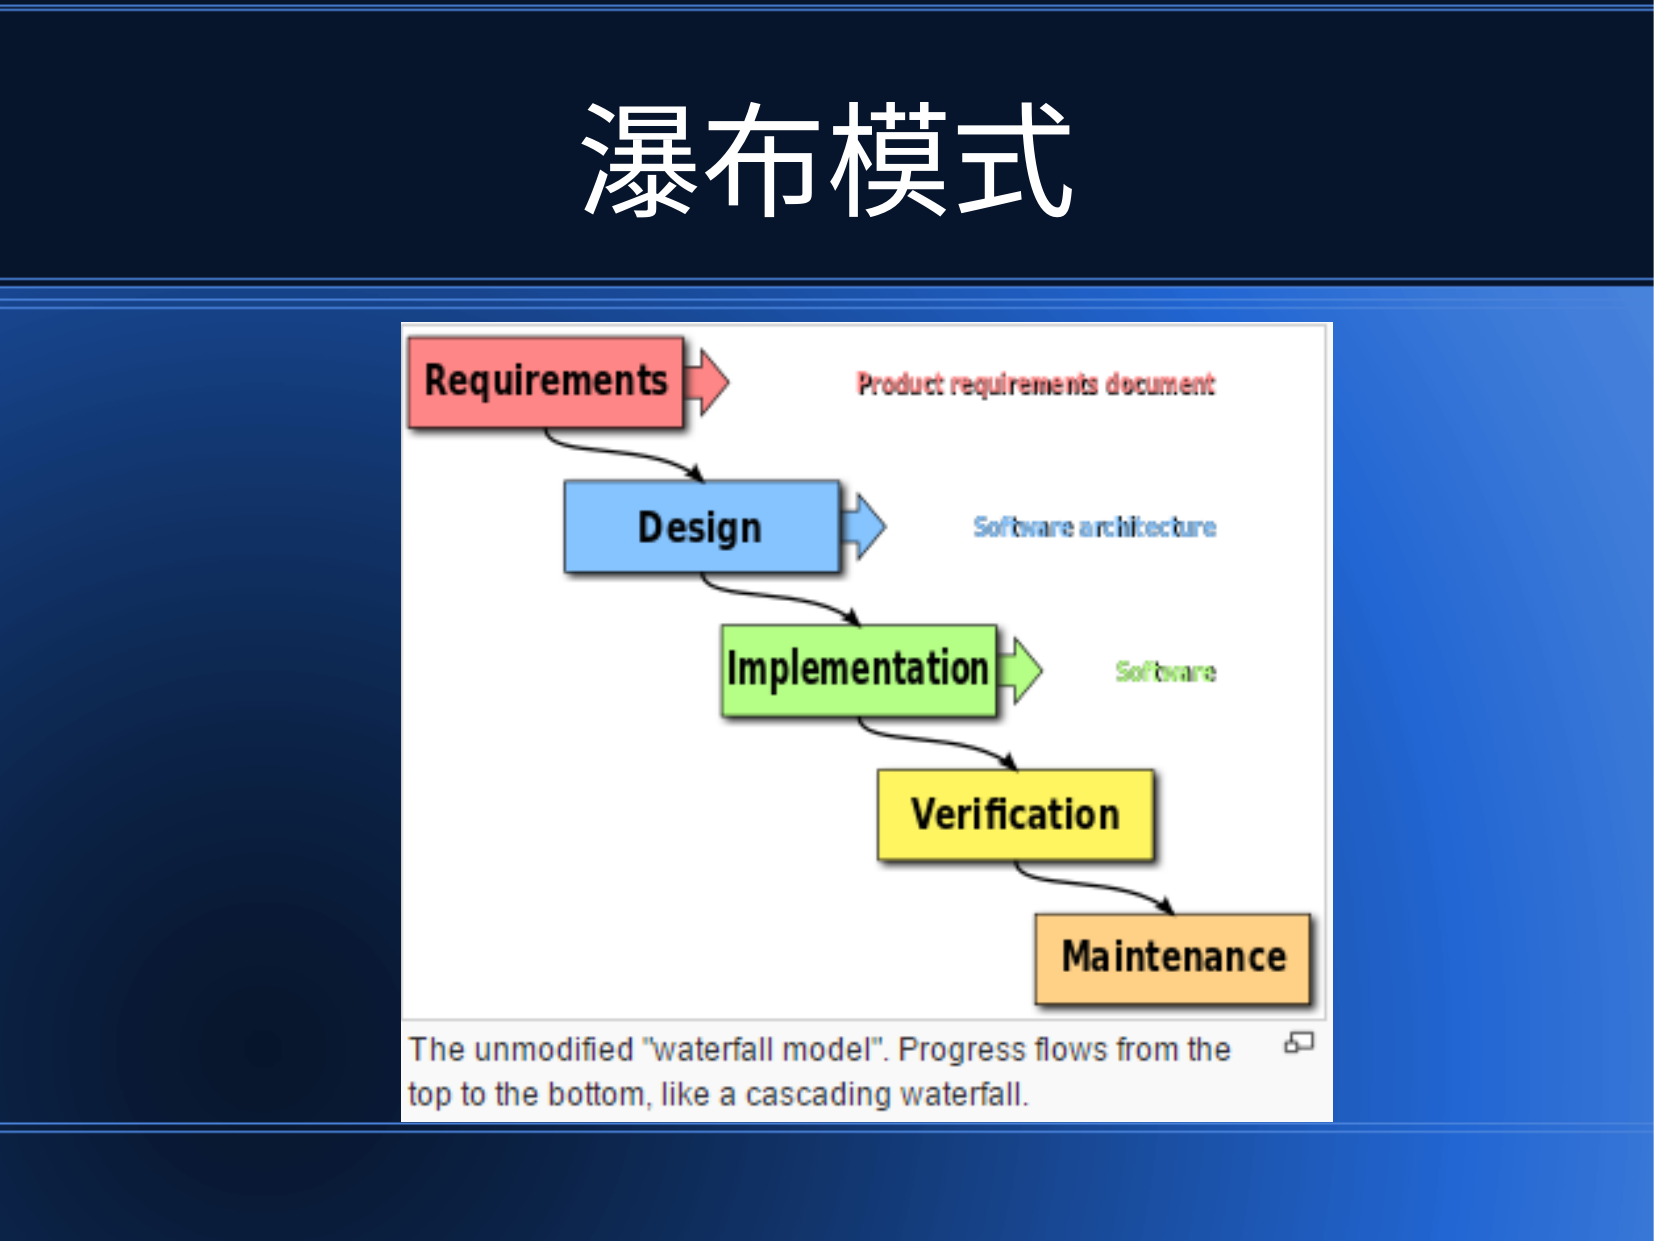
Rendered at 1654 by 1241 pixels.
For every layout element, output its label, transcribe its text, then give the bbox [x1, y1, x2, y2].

title 瀑布模式 [82, 49, 1571, 257]
picture [0, 0, 1654, 1241]
